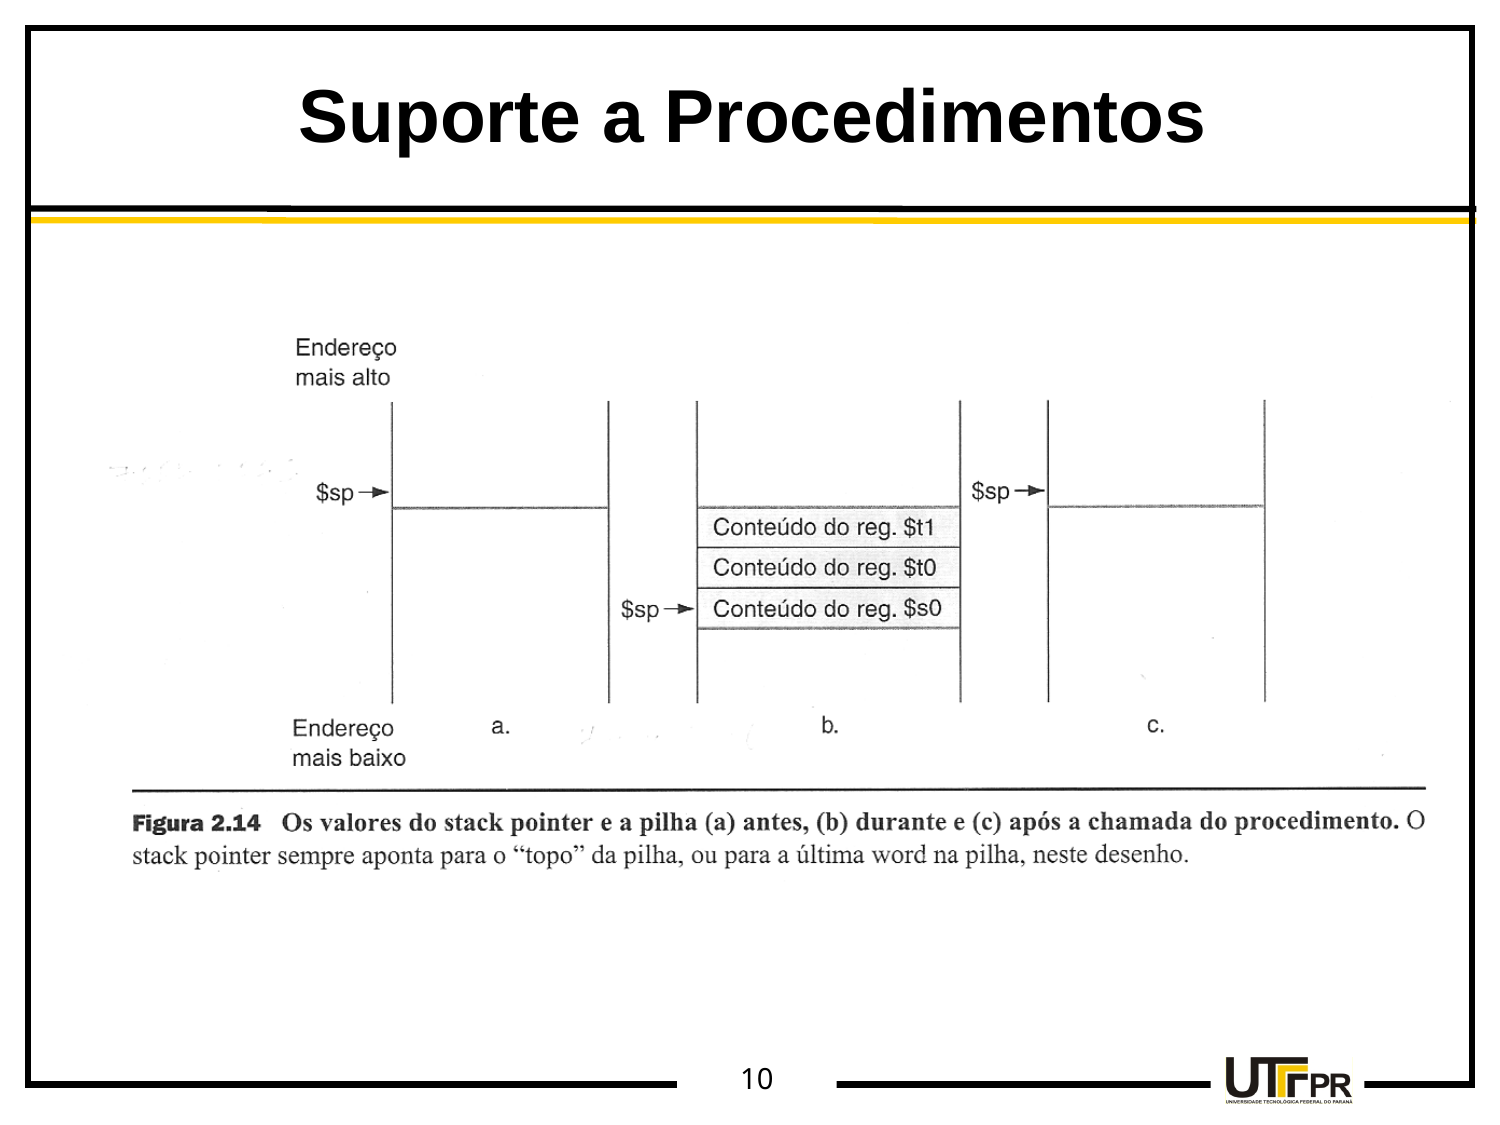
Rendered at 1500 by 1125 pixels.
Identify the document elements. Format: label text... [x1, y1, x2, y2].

picture [47, 320, 1453, 889]
picture [1225, 1057, 1353, 1104]
title Suporte a Procedimentos [29, 29, 1477, 207]
